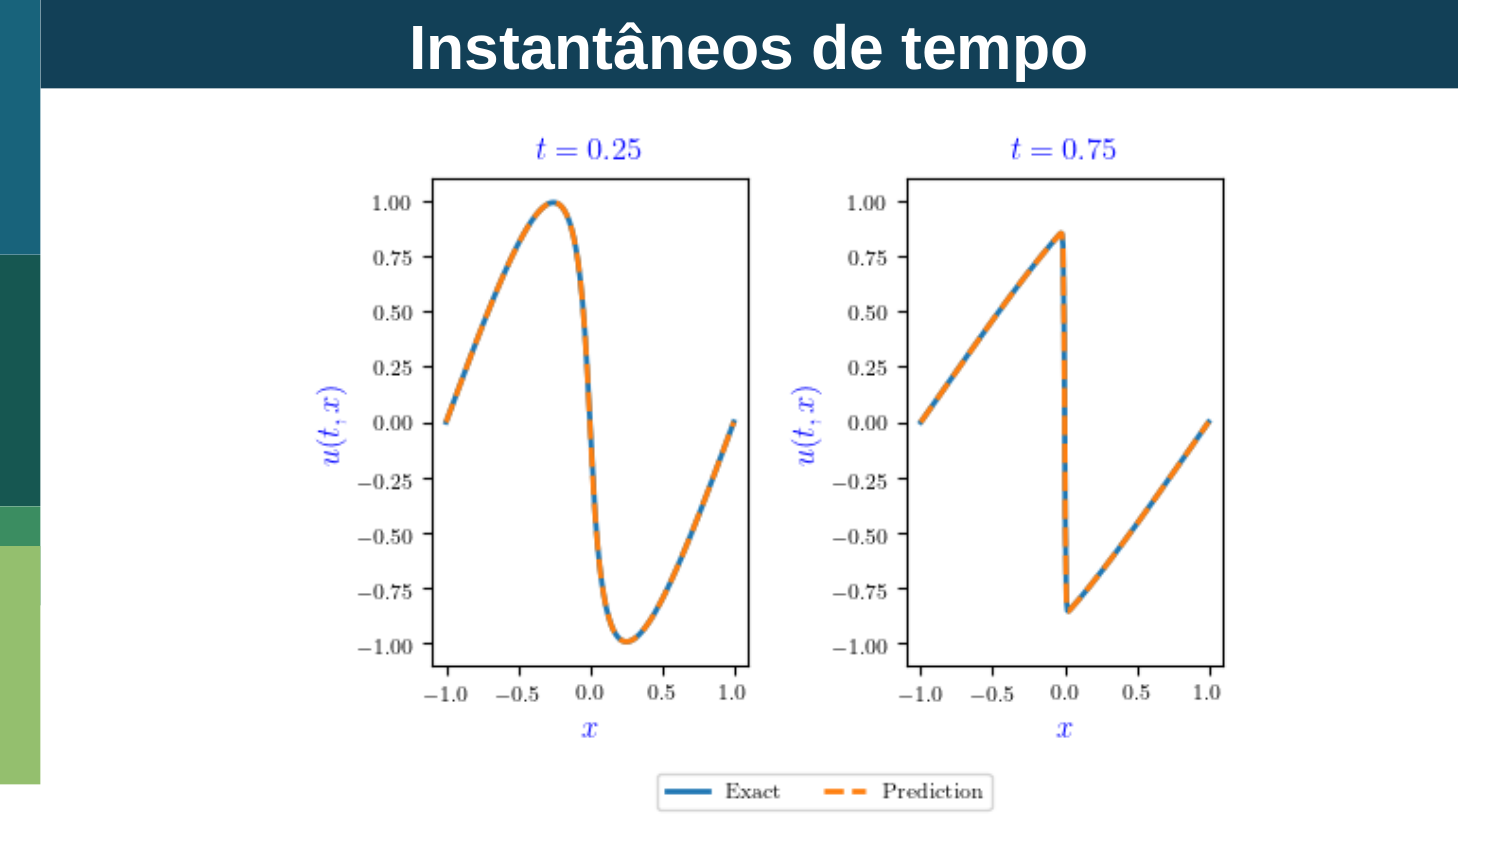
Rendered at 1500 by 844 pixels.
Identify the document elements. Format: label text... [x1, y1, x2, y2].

picture [296, 118, 1242, 829]
text_box Instantâneos de tempo [40, 0, 1458, 89]
